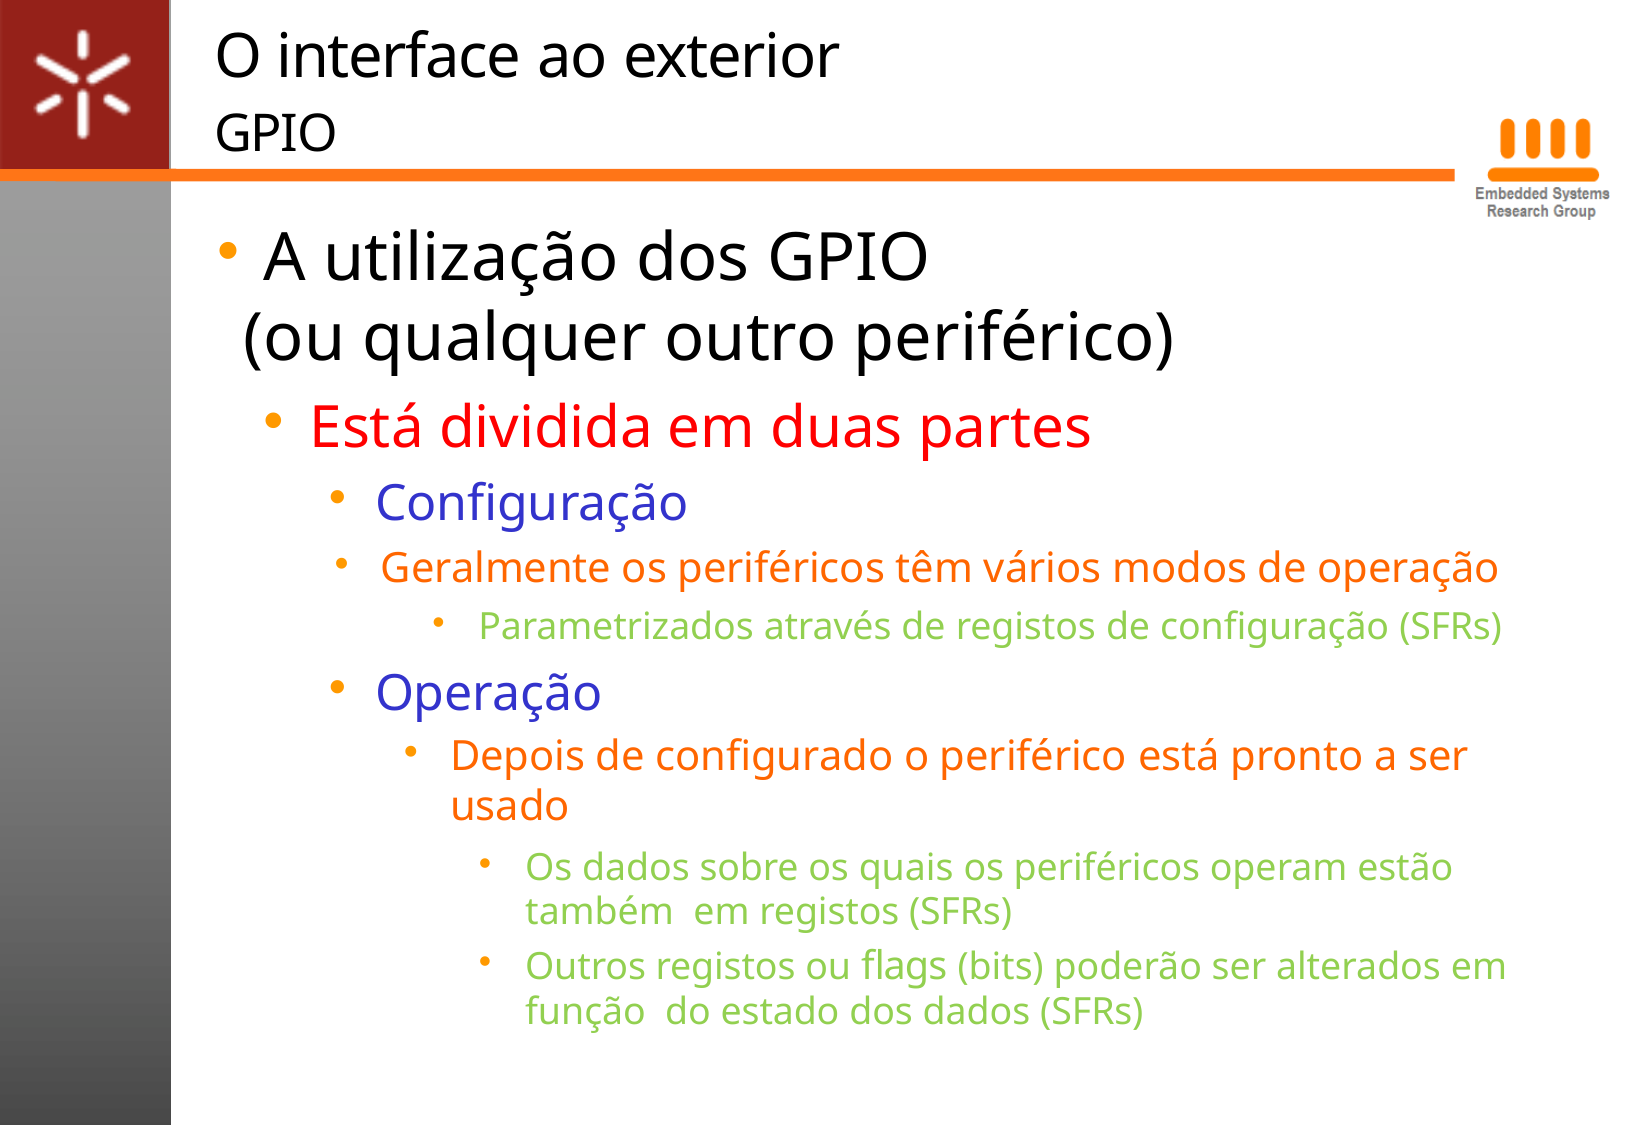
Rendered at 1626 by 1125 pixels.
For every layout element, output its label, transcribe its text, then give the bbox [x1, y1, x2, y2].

picture [1475, 118, 1610, 220]
picture [0, 0, 171, 169]
picture [0, 182, 171, 1125]
title O interface ao exterior GPIO [212, 16, 1028, 234]
text_box A utilização dos GPIO (ou qualquer outro periférico) Está dividida em duas partes Configuração Geralmente os periféricos têm vários modos de operação Parametrizados através de registos de configuração (SFRs) Operação Depois de configurado o periférico está pronto a ser usado Os dados sobre os quais os periféricos operam estão também em registos (SFRs) Outros registos ou flags (bits) poderão ser alterados em função do estado dos dados (SFRs) [214, 212, 1578, 1032]
